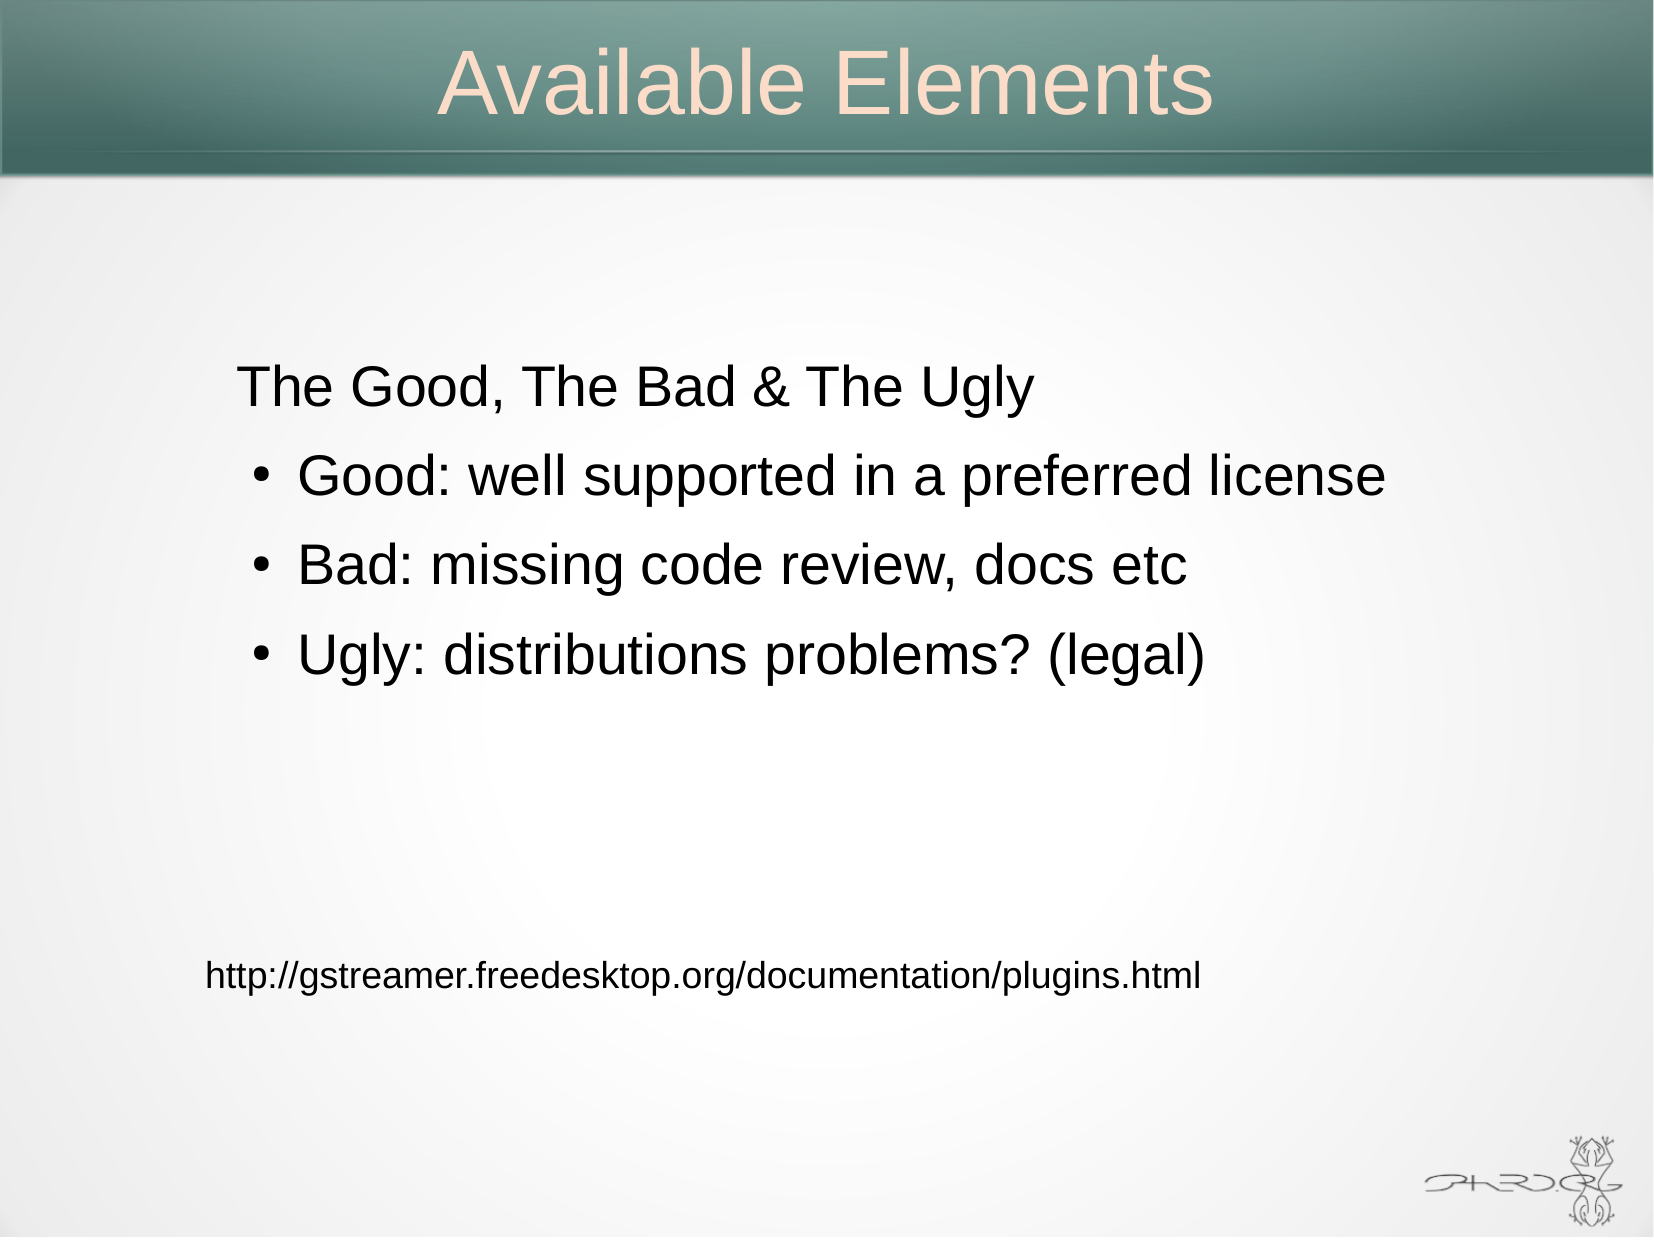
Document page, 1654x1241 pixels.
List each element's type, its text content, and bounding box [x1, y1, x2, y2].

list The Good, The Bad & The Ugly Good: well supported in a preferred license Bad: missing code review, docs etc Ugly: distributions problems? (legal) [236, 354, 1430, 733]
title Available Elements [82, 11, 1571, 154]
picture [0, 0, 1654, 1237]
text_box http://gstreamer.freedesktop.org/documentation/plugins.html [190, 947, 1430, 1016]
